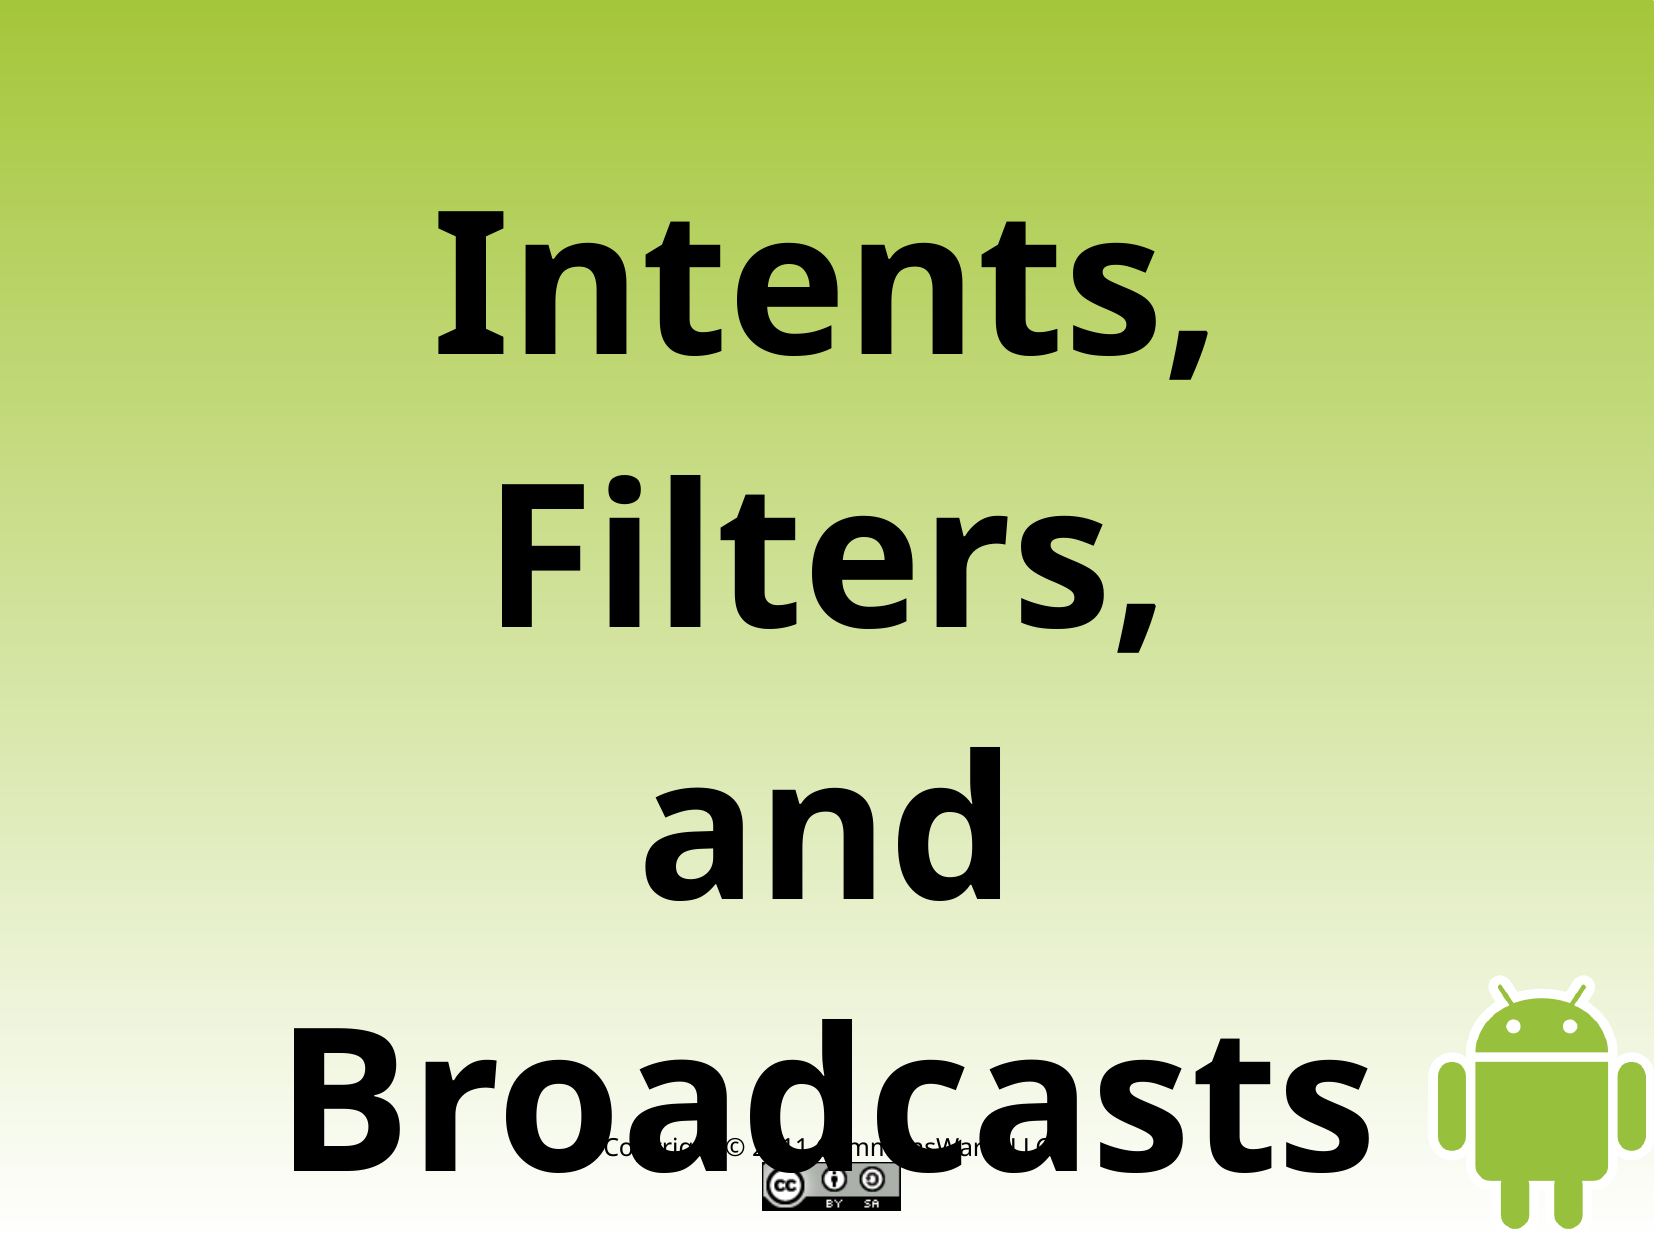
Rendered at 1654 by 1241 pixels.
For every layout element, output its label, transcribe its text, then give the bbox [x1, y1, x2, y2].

subtitle Intents, Filters, and Broadcasts [82, 262, 1571, 1109]
picture [762, 1162, 901, 1211]
picture [1428, 975, 1654, 1238]
